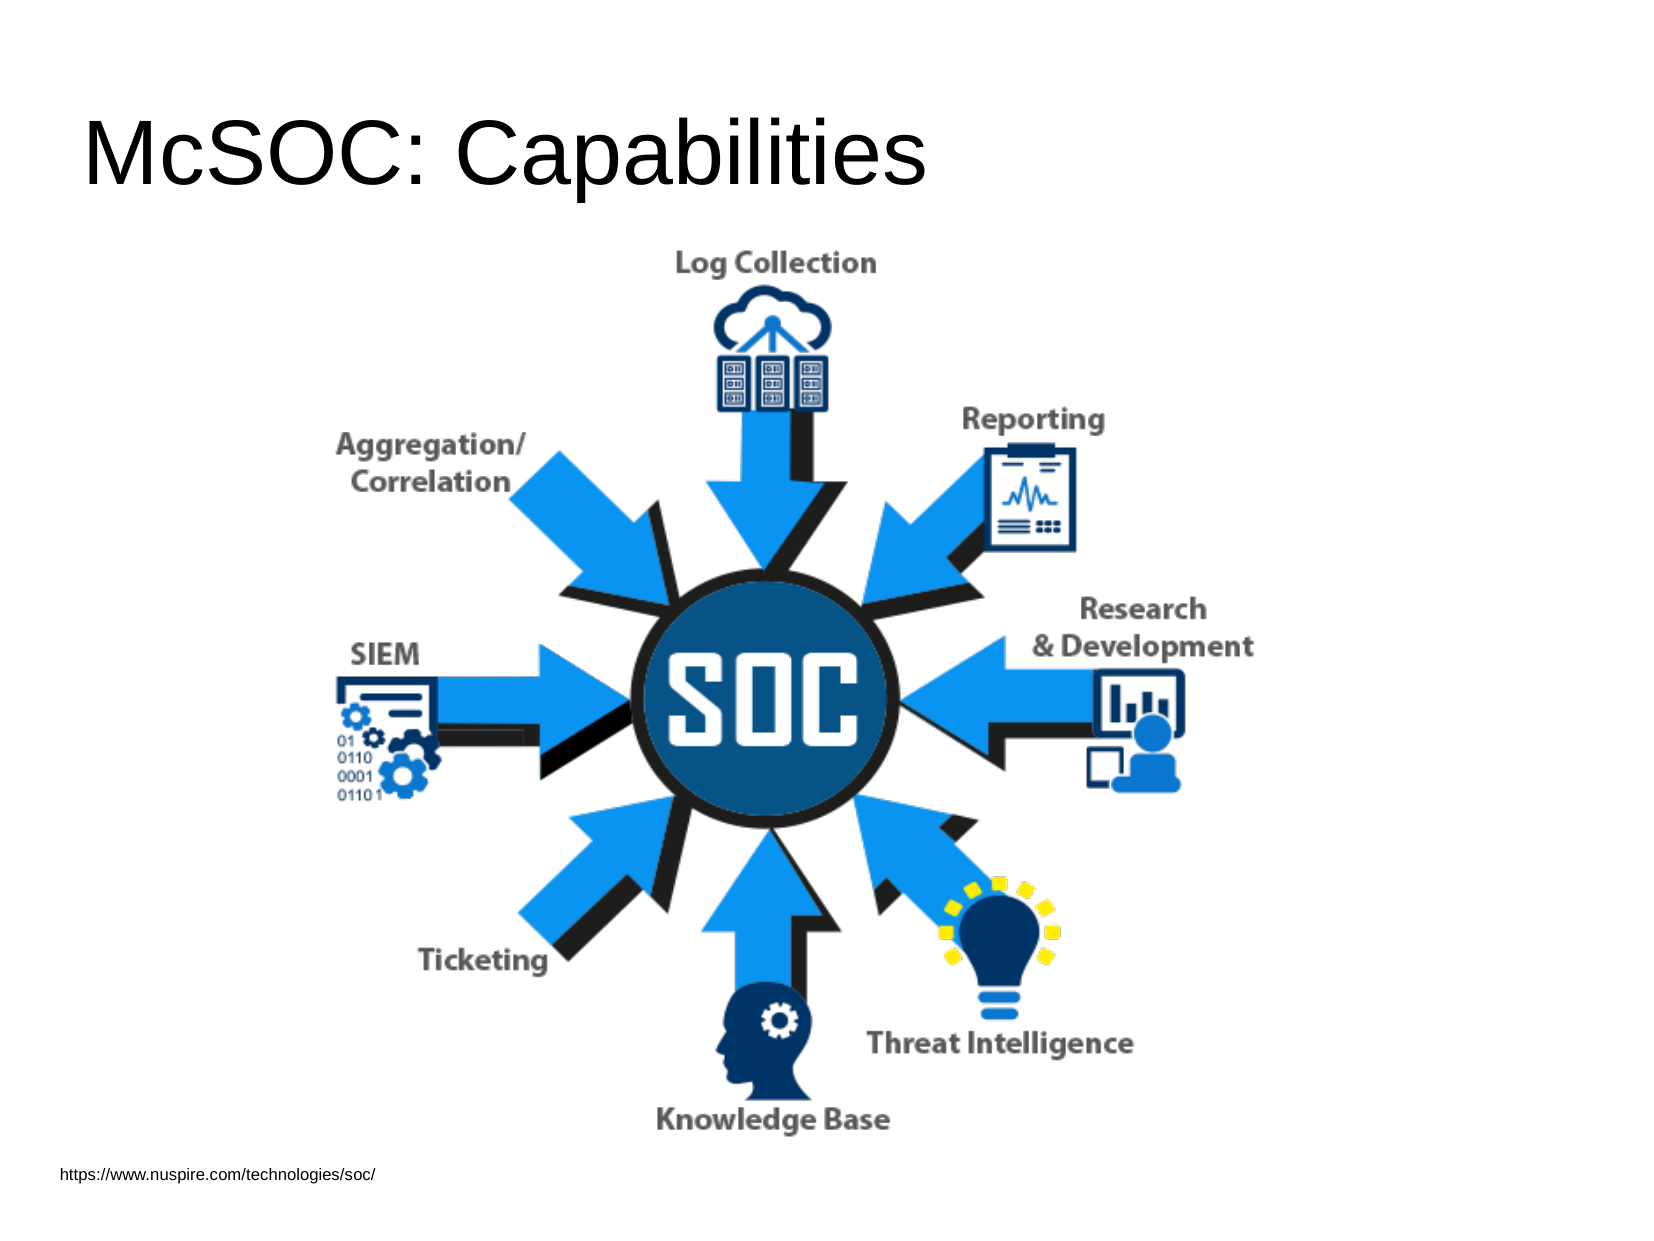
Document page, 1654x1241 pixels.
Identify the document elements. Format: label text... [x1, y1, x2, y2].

text_box https://www.nuspire.com/technologies/soc/ [45, 1158, 780, 1216]
picture [324, 224, 1291, 1157]
title McSOC: Capabilities [82, 49, 1571, 257]
